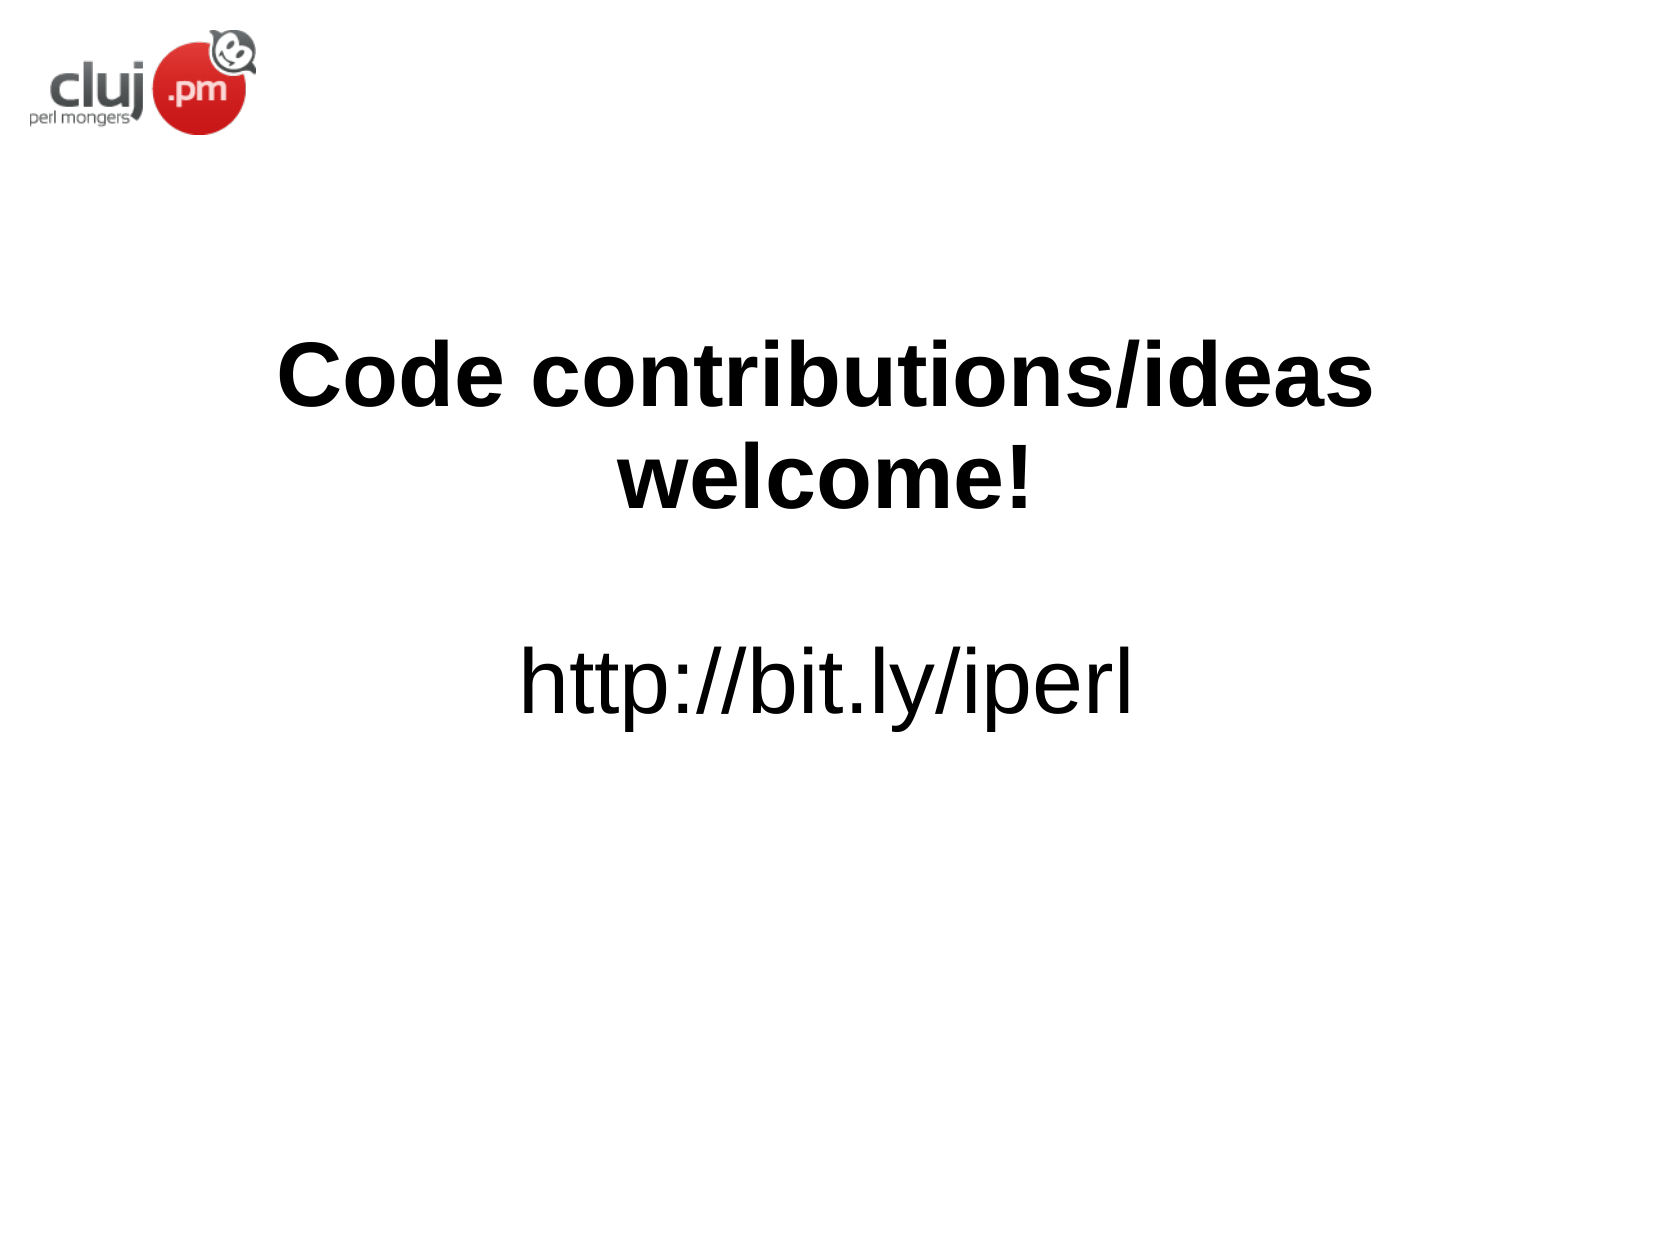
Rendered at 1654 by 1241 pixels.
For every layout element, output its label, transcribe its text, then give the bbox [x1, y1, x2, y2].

subtitle [82, 290, 1538, 1010]
title Code contributions/ideas welcome! http://bit.ly/iperl [82, 49, 1571, 1111]
picture [30, 30, 256, 135]
